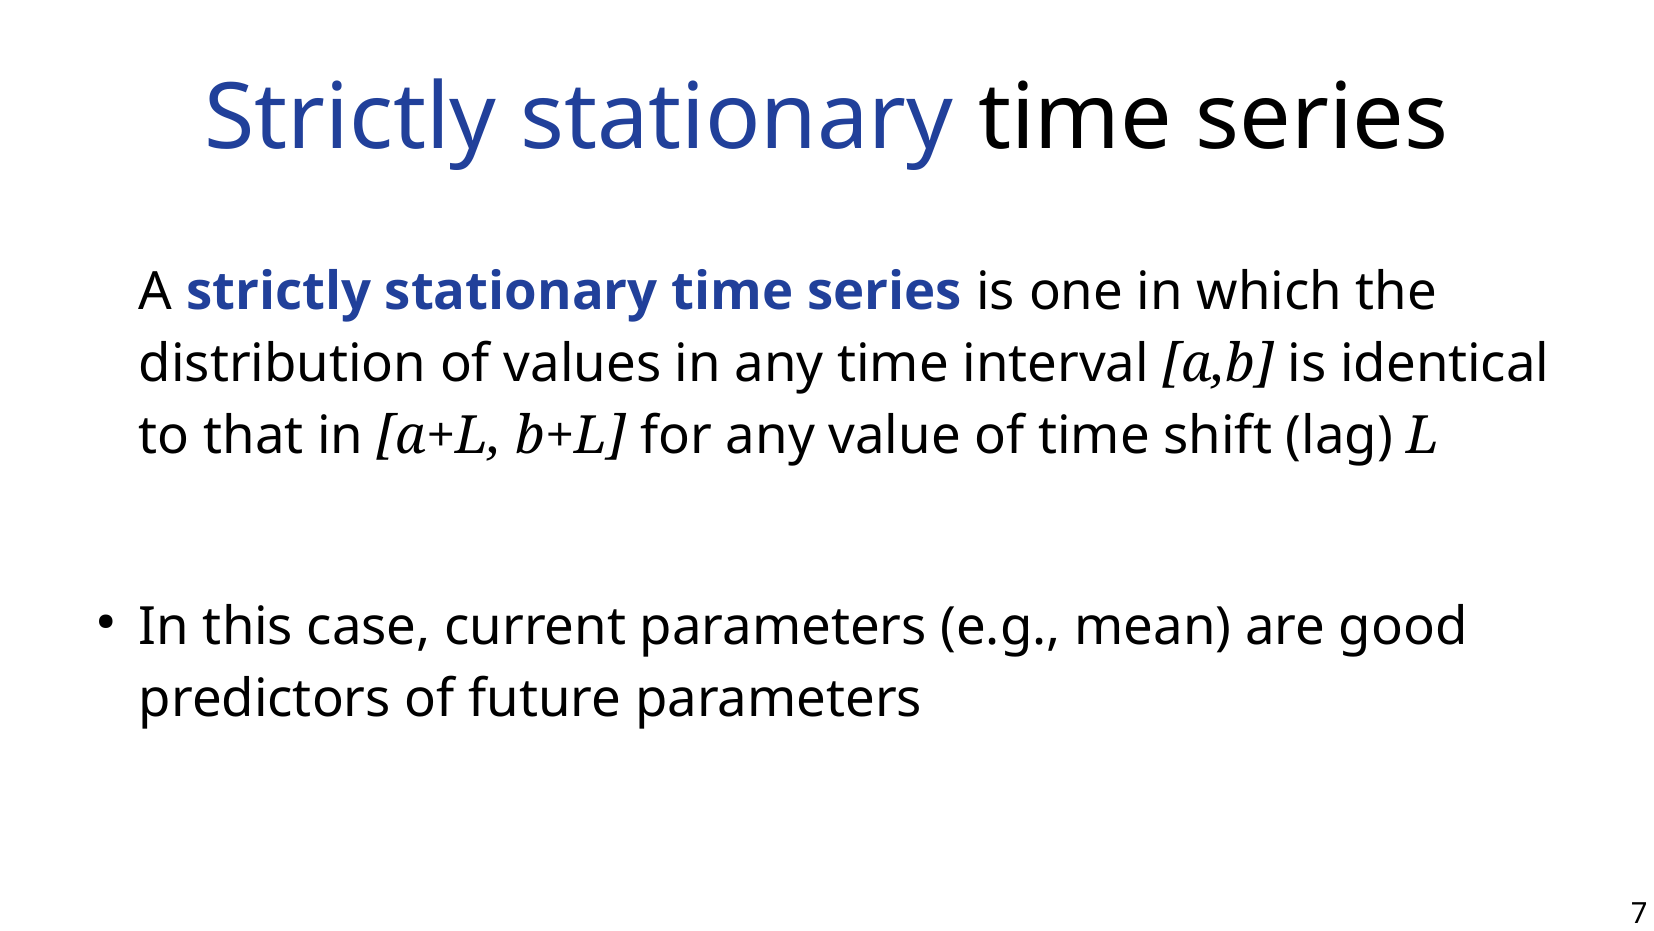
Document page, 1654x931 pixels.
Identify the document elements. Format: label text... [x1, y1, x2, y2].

list A strictly stationary time series is one in which the distribution of values in any time interval [a,b] is identical to that in [a+L, b+L] for any value of time shift (lag) L In this case, current parameters (e.g., mean) are good predictors of future parameters [82, 253, 1571, 793]
title Strictly stationary time series [82, 1, 1571, 226]
